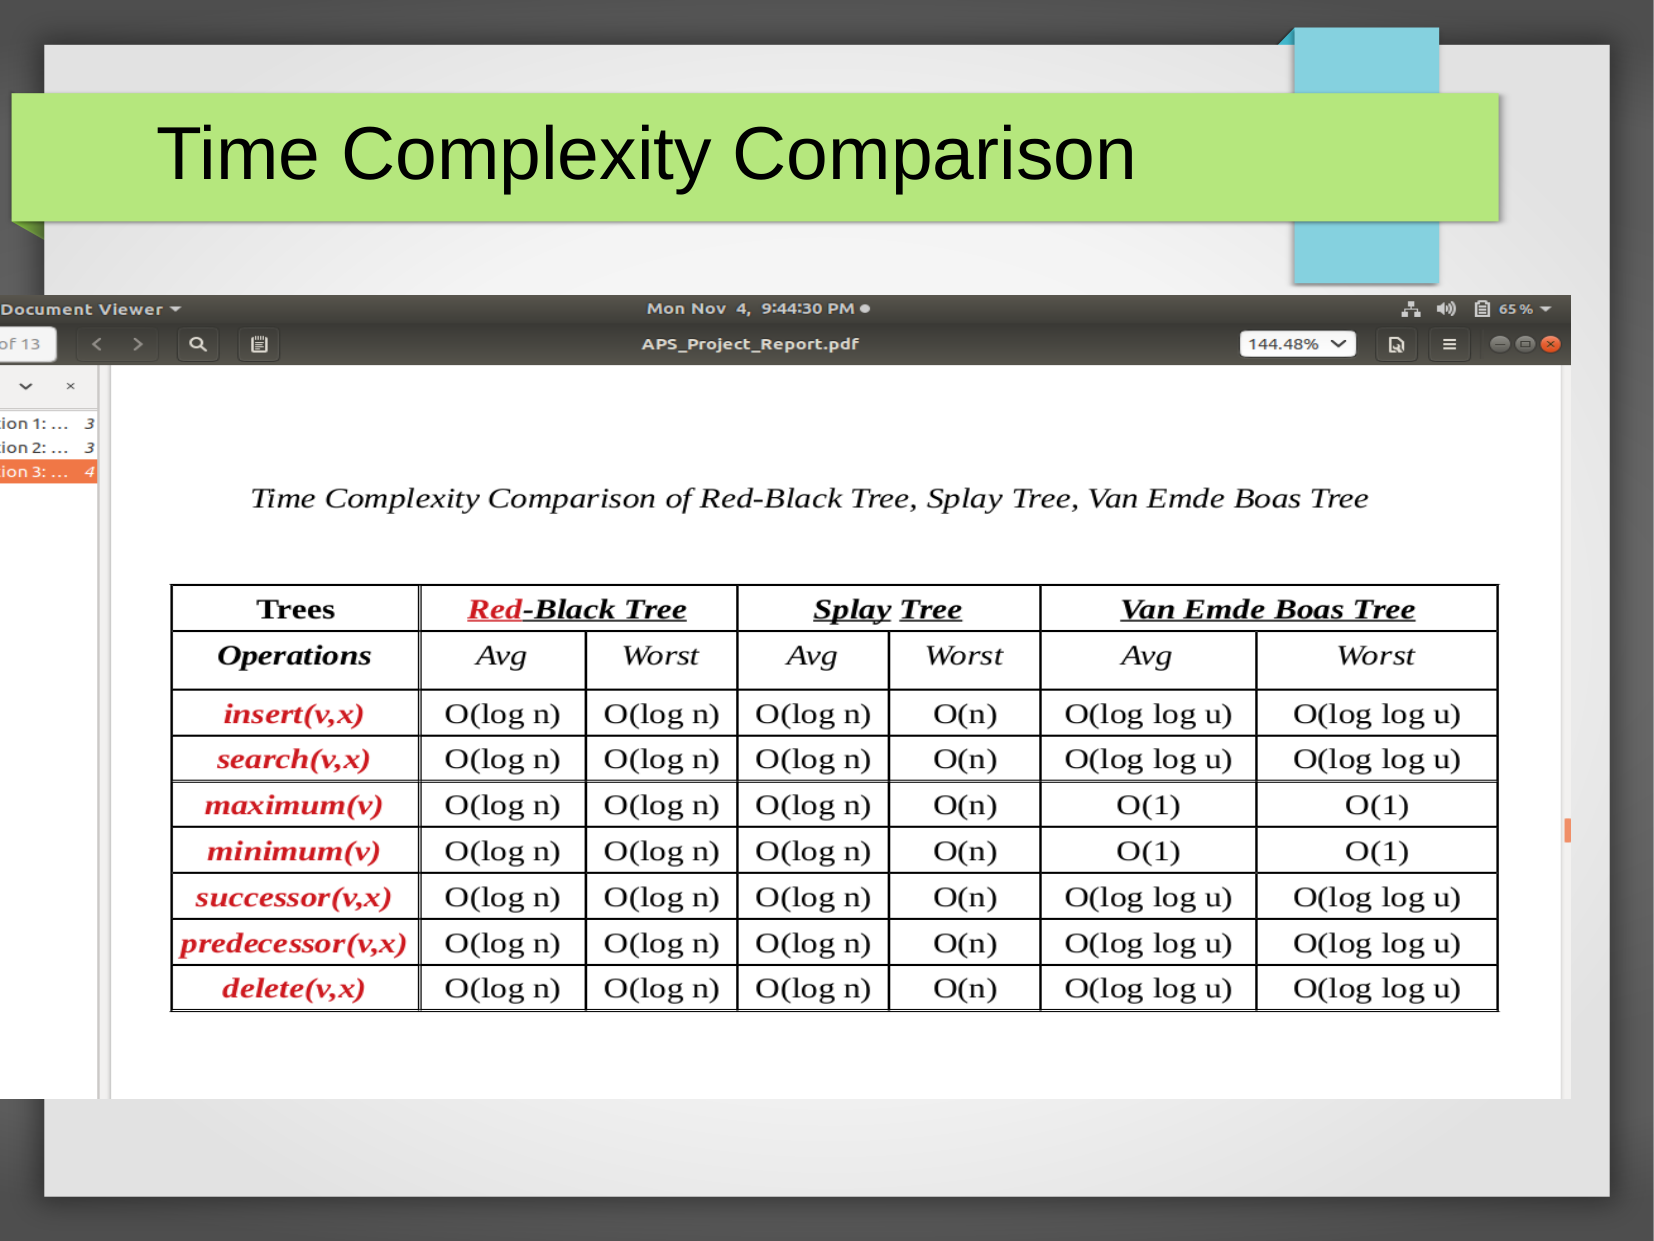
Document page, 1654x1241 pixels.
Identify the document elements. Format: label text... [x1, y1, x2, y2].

title Time Complexity Comparison [82, 94, 1264, 213]
picture [0, 0, 1654, 1241]
